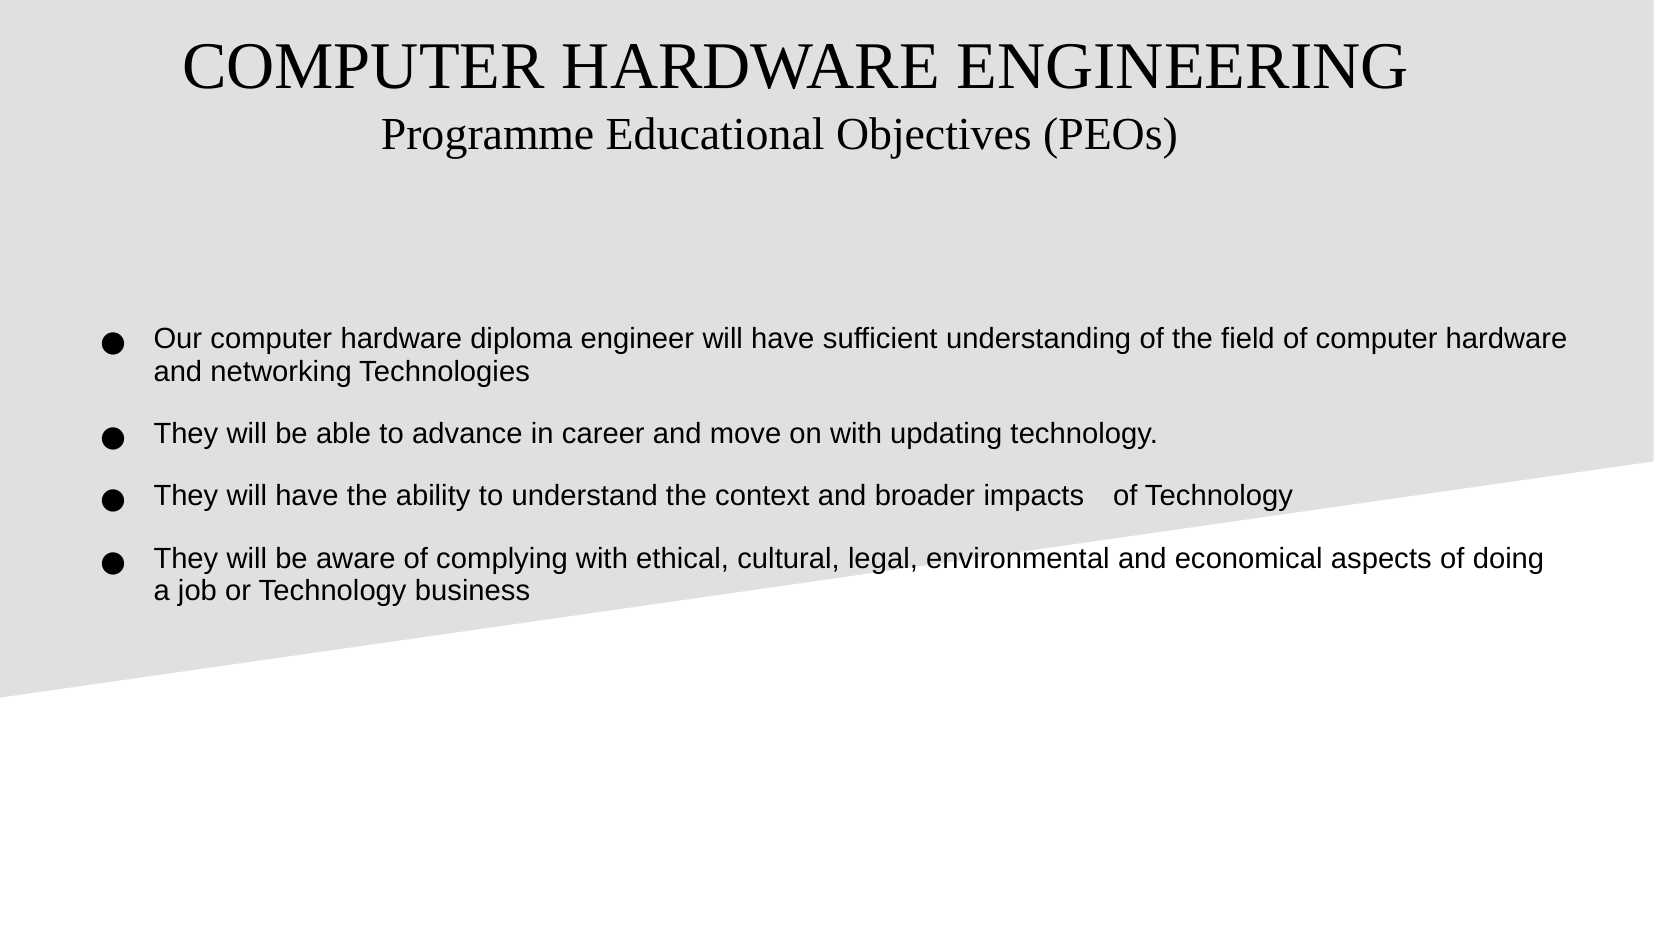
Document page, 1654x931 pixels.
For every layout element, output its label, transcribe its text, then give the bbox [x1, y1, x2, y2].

text_box COMPUTER HARDWARE ENGINEERING [0, 14, 1654, 178]
text_box Programme Educational Objectives (PEOs) [366, 96, 1264, 218]
text_box Our computer hardware diploma engineer will have sufficient understanding of the field of computer hardware and networking Technologies They will be able to advance in career and move on with updating technology. They will have the ability to understand the context and broader impacts of Technology They will be aware of complying with ethical, cultural, legal, environmental and economical aspects of doing a job or Technology business [82, 217, 1571, 757]
